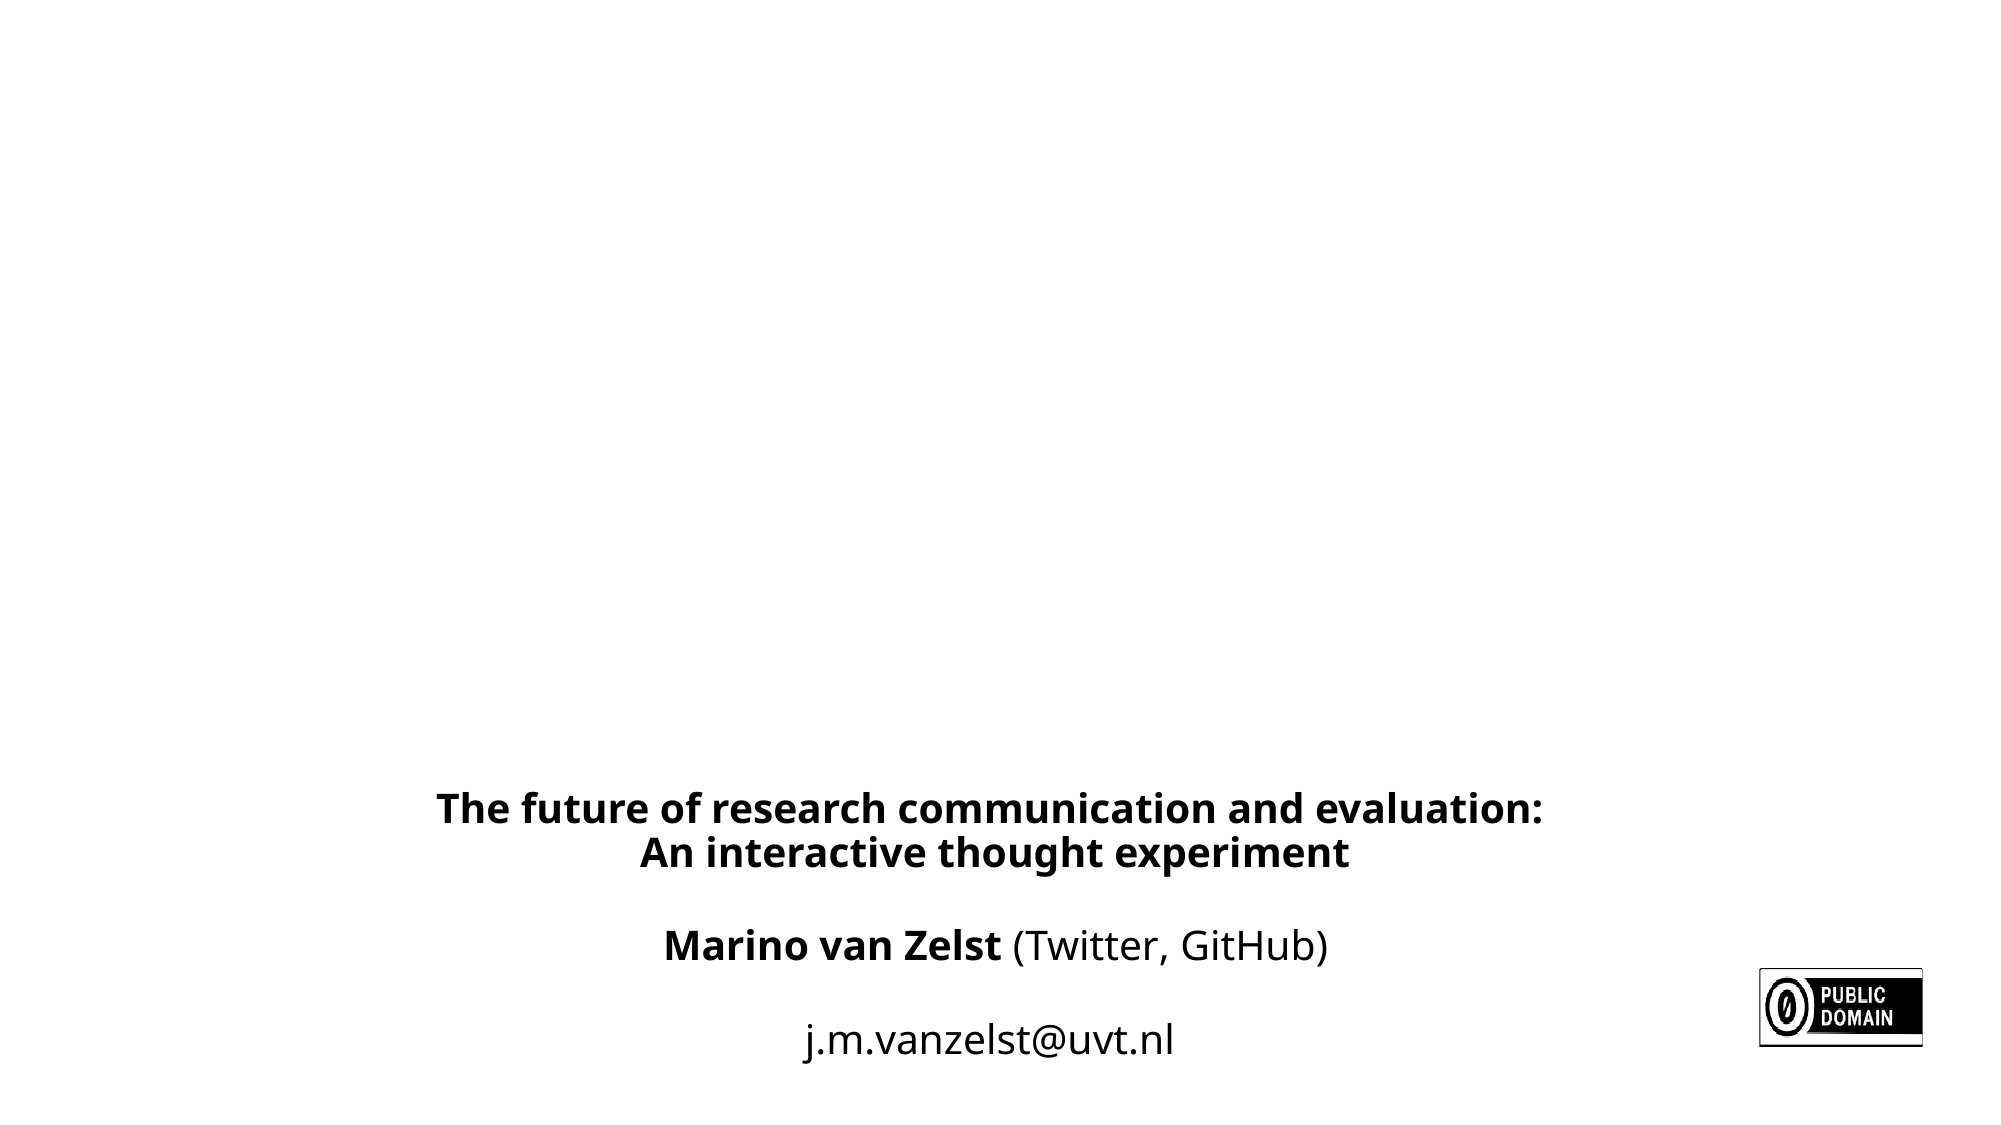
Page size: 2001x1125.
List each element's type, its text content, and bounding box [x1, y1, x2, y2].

title The future of research communication and evaluation: An interactive thought experiment Marino van Zelst (Twitter, GitHub) j.m.vanzelst@uvt.nl [150, 773, 1841, 1125]
text_box [1759, 969, 1923, 1047]
